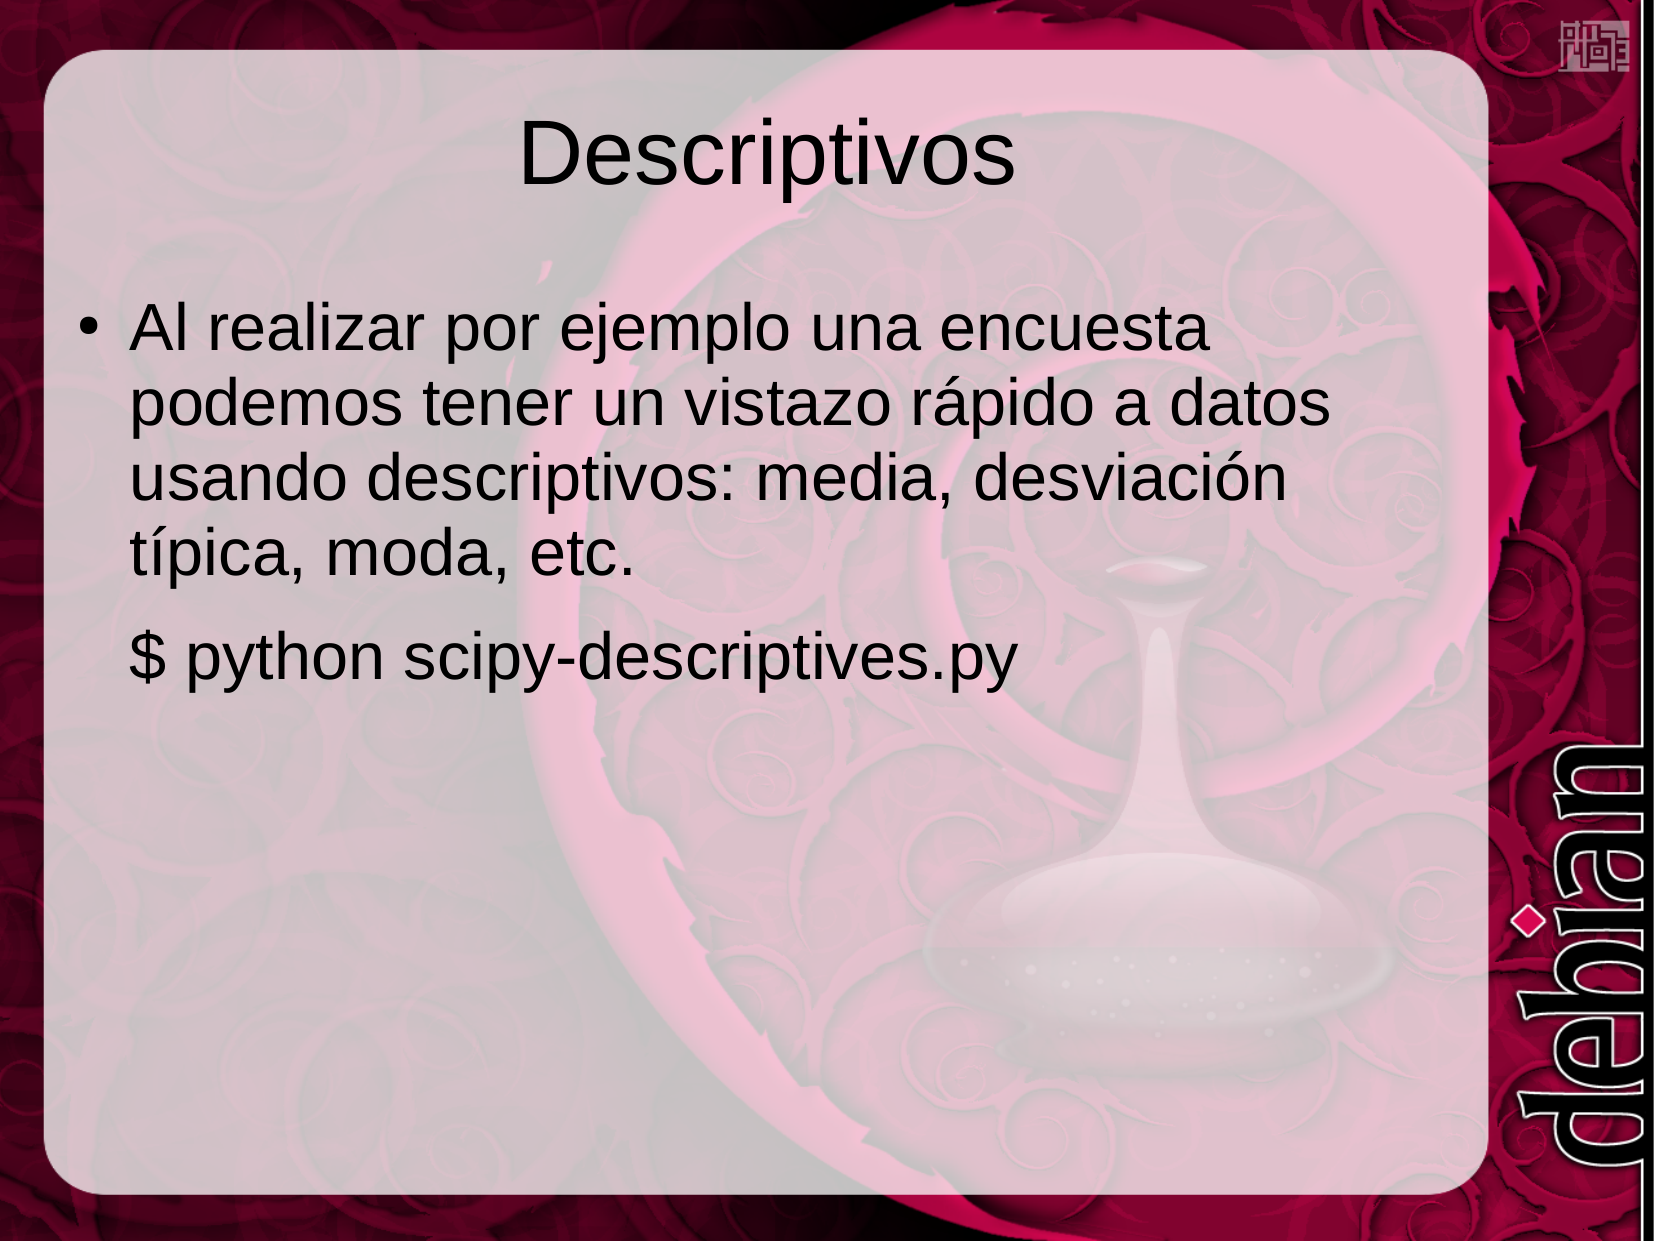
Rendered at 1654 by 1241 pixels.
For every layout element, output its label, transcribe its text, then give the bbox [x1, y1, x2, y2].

title Descriptivos [59, 49, 1477, 257]
list Al realizar por ejemplo una encuesta podemos tener un vistazo rápido a datos usando descriptivos: media, desviación típica, moda, etc. $ python scipy-descriptives.py [59, 290, 1477, 1109]
picture [0, 0, 1654, 1241]
